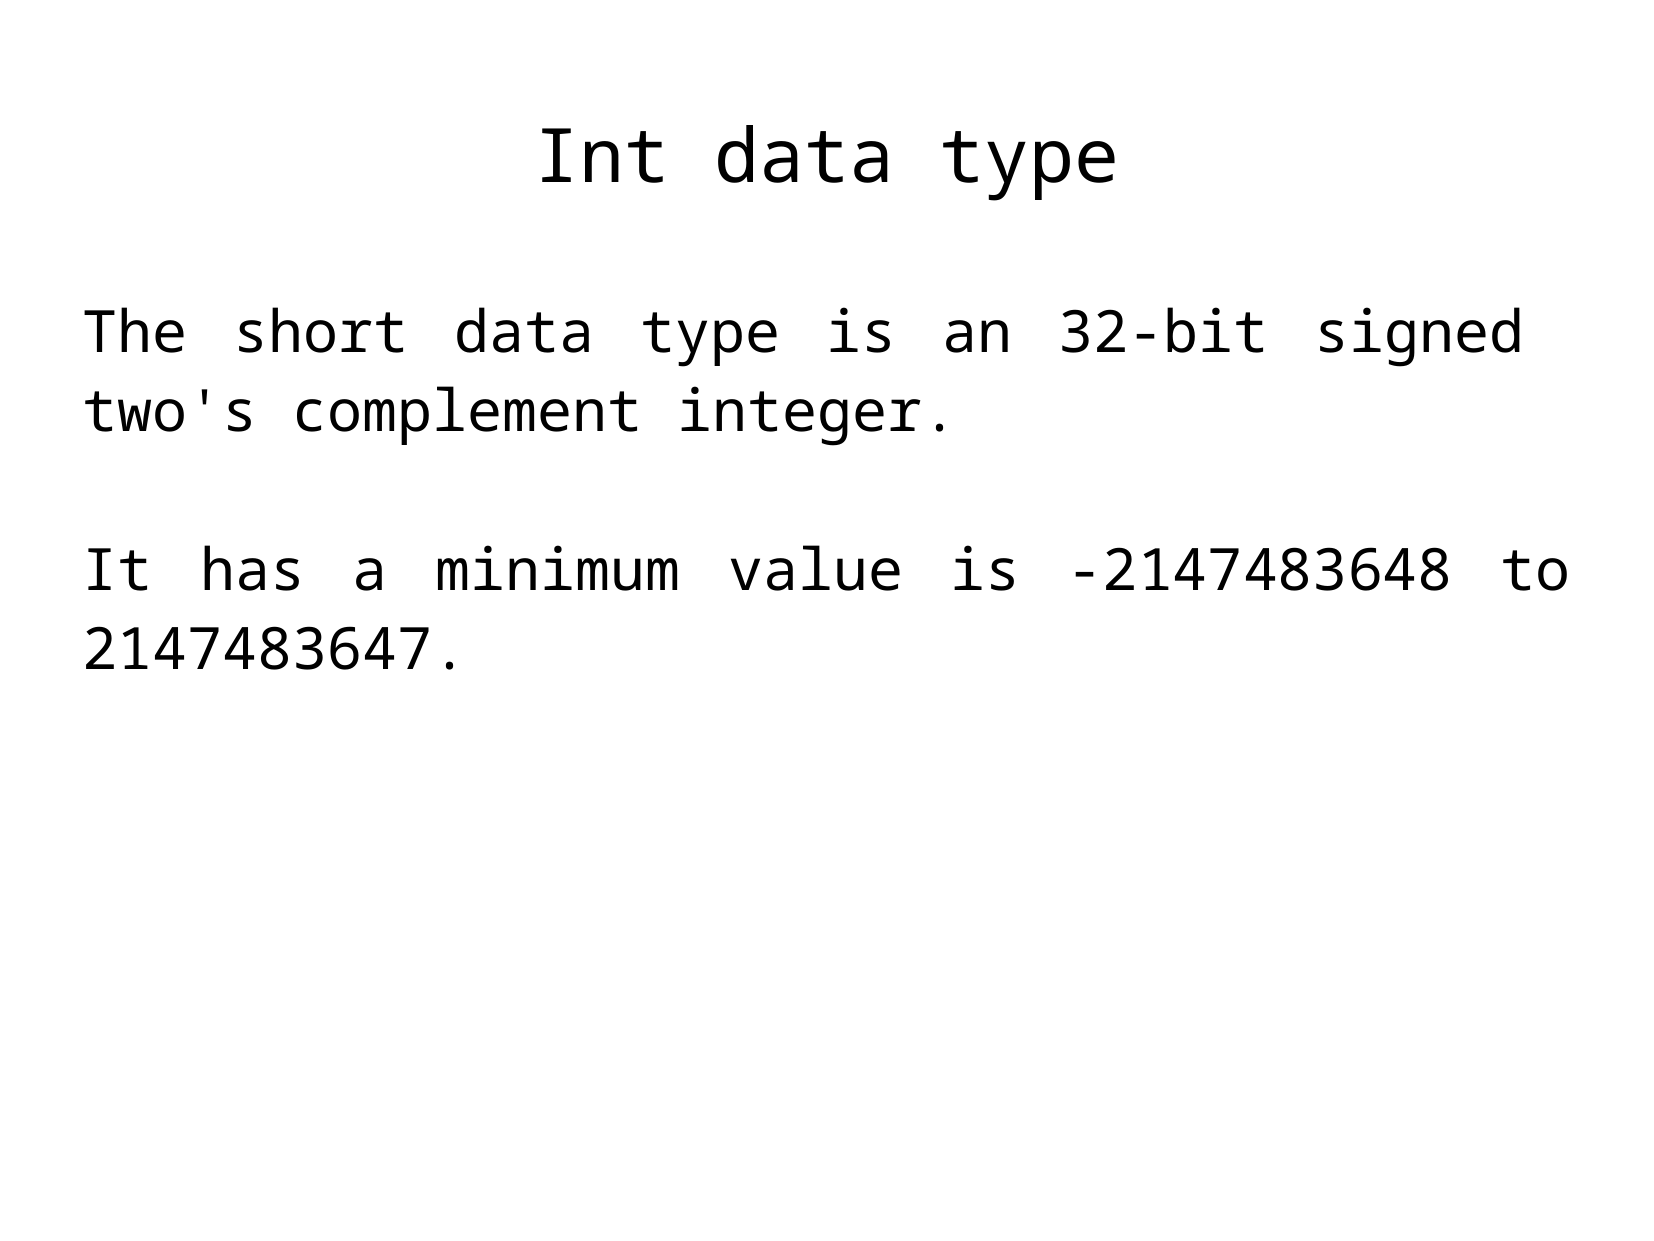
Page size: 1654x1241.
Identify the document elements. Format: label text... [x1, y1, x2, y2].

title Int data type [82, 49, 1571, 257]
subtitle The short data type is an 32-bit signed two's complement integer. It has a minimum value is -2147483648 to 2147483647. [82, 290, 1571, 1010]
